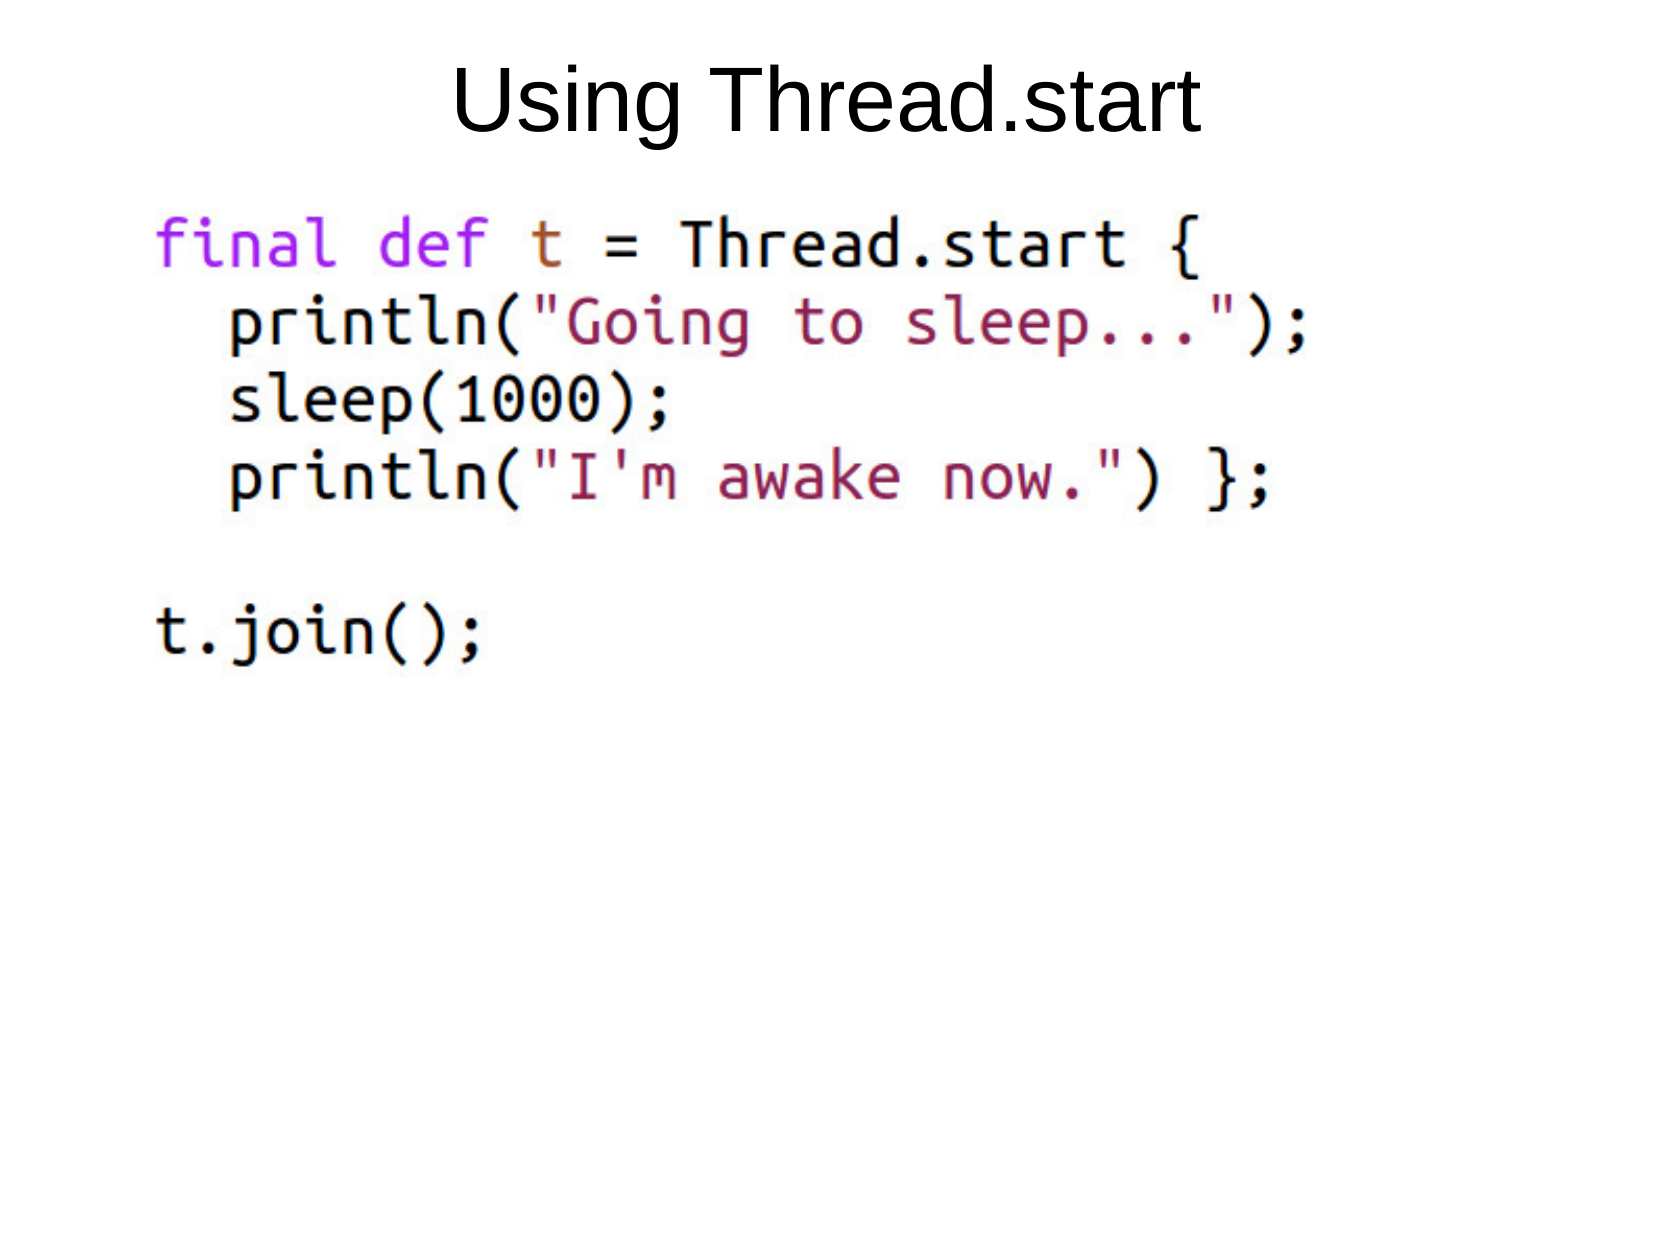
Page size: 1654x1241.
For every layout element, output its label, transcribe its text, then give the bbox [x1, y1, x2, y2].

title Using Thread.start [82, 48, 1571, 152]
picture [155, 209, 1336, 694]
